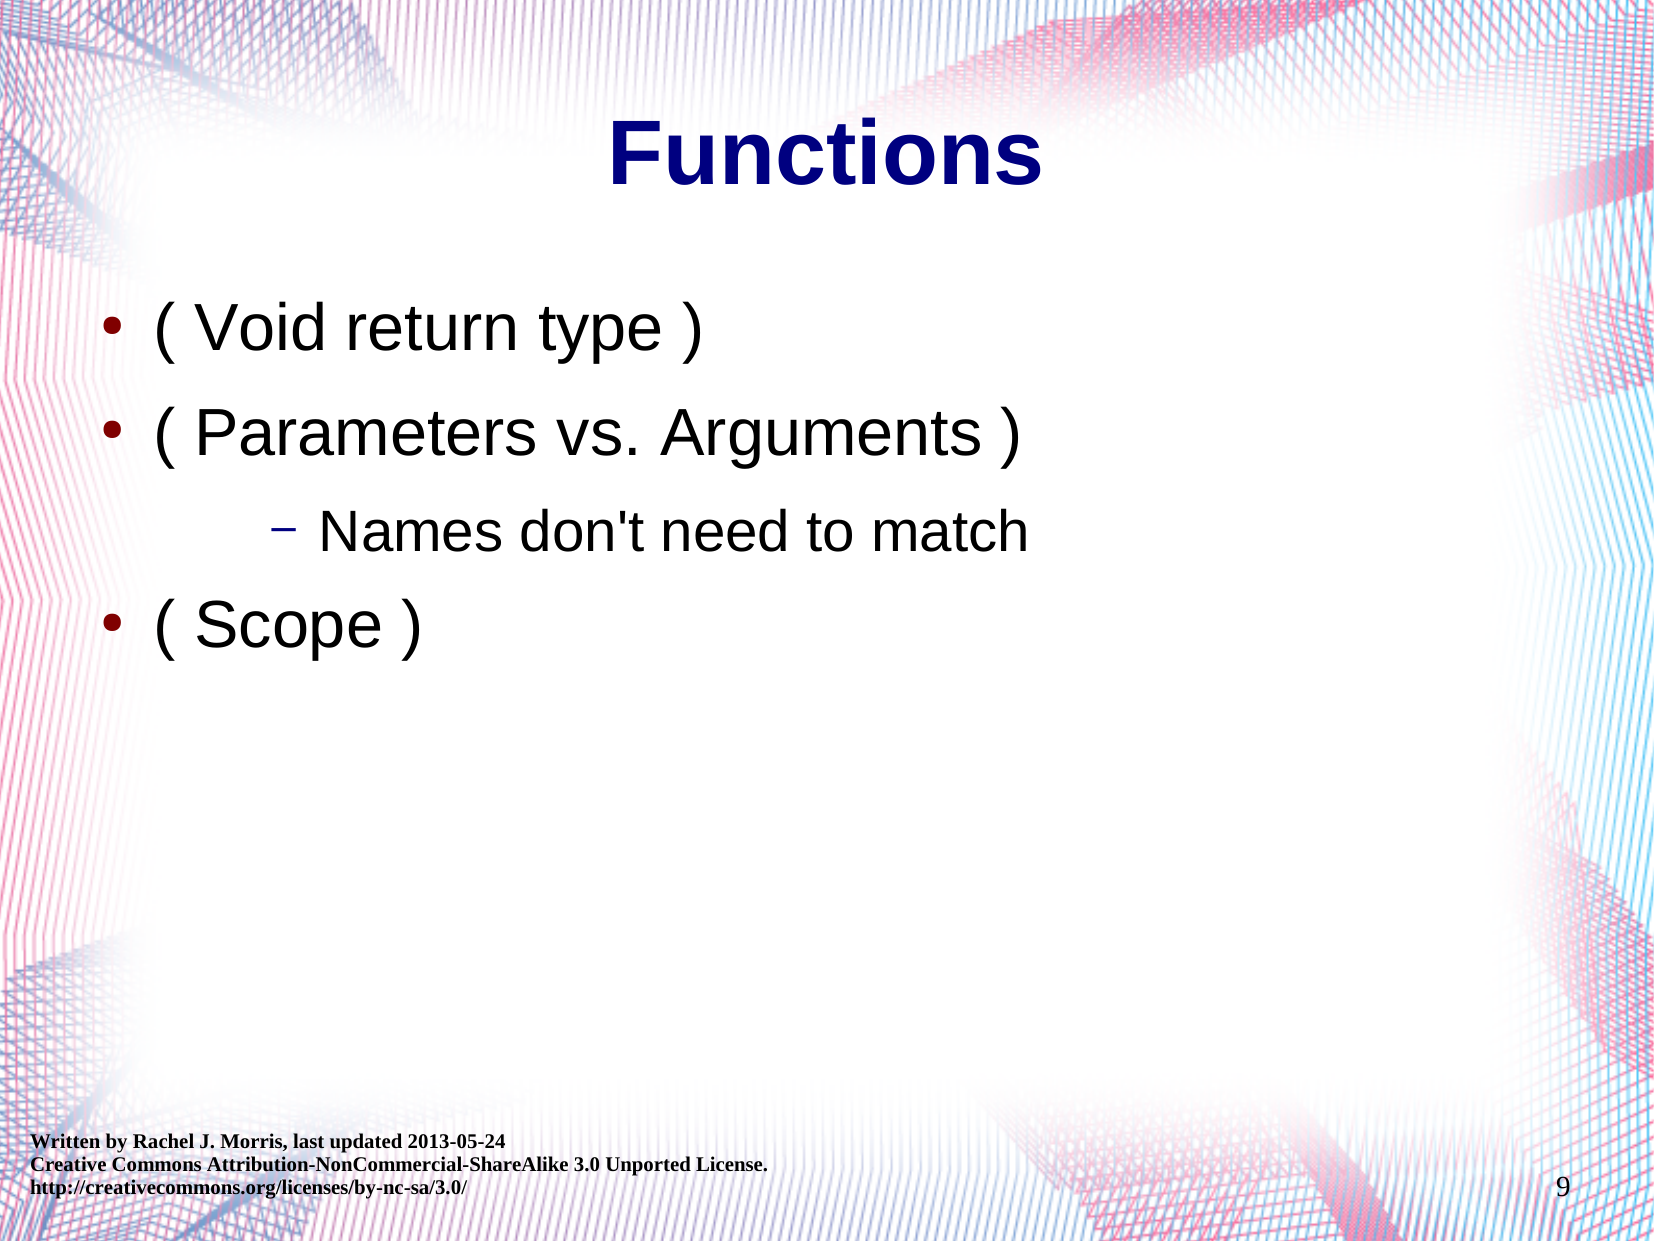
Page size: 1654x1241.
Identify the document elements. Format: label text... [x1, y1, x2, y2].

title Functions [82, 49, 1571, 257]
list ( Void return type ) ( Parameters vs. Arguments ) Names don't need to match ( Scope ) [82, 290, 1571, 1010]
picture [0, 0, 1654, 1241]
